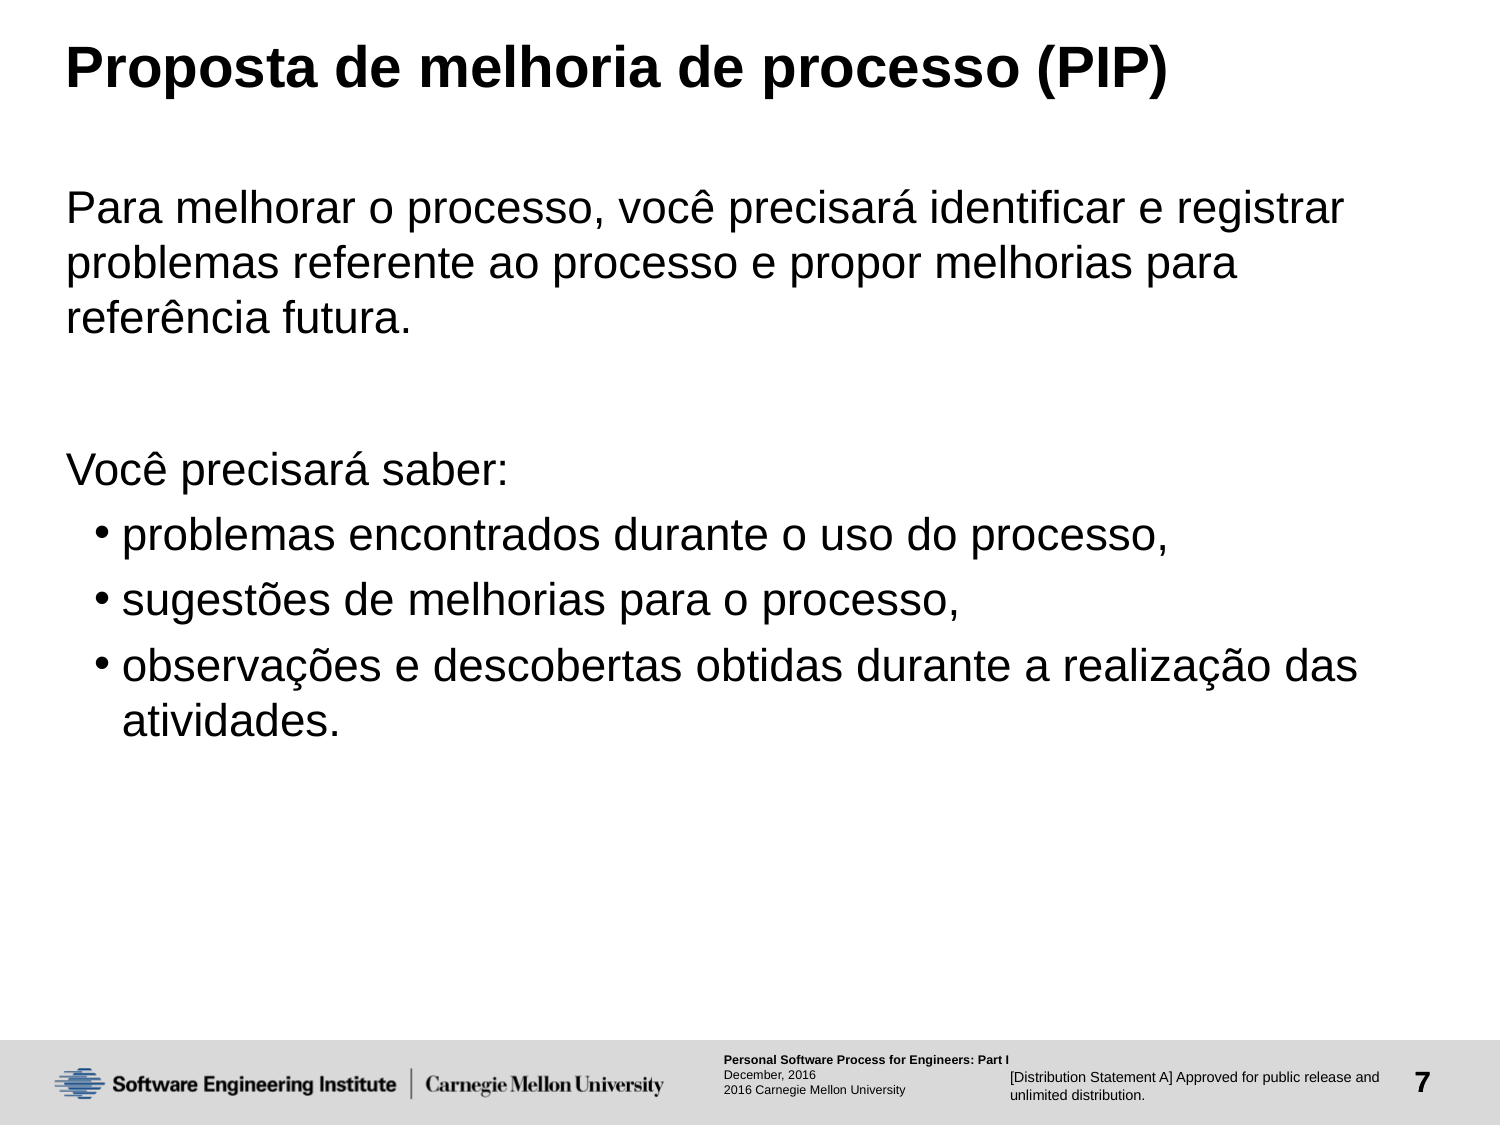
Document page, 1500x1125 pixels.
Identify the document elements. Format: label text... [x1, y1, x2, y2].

list Para melhorar o processo, você precisará identificar e registrar problemas referente ao processo e propor melhorias para referência futura. Você precisará saber: problemas encontrados durante o uso do processo, sugestões de melhorias para o processo, observações e descobertas obtidas durante a realização das atividades. [65, 177, 1431, 1000]
picture [46, 1061, 673, 1104]
title Proposta de melhoria de processo (PIP) [65, 37, 1313, 148]
